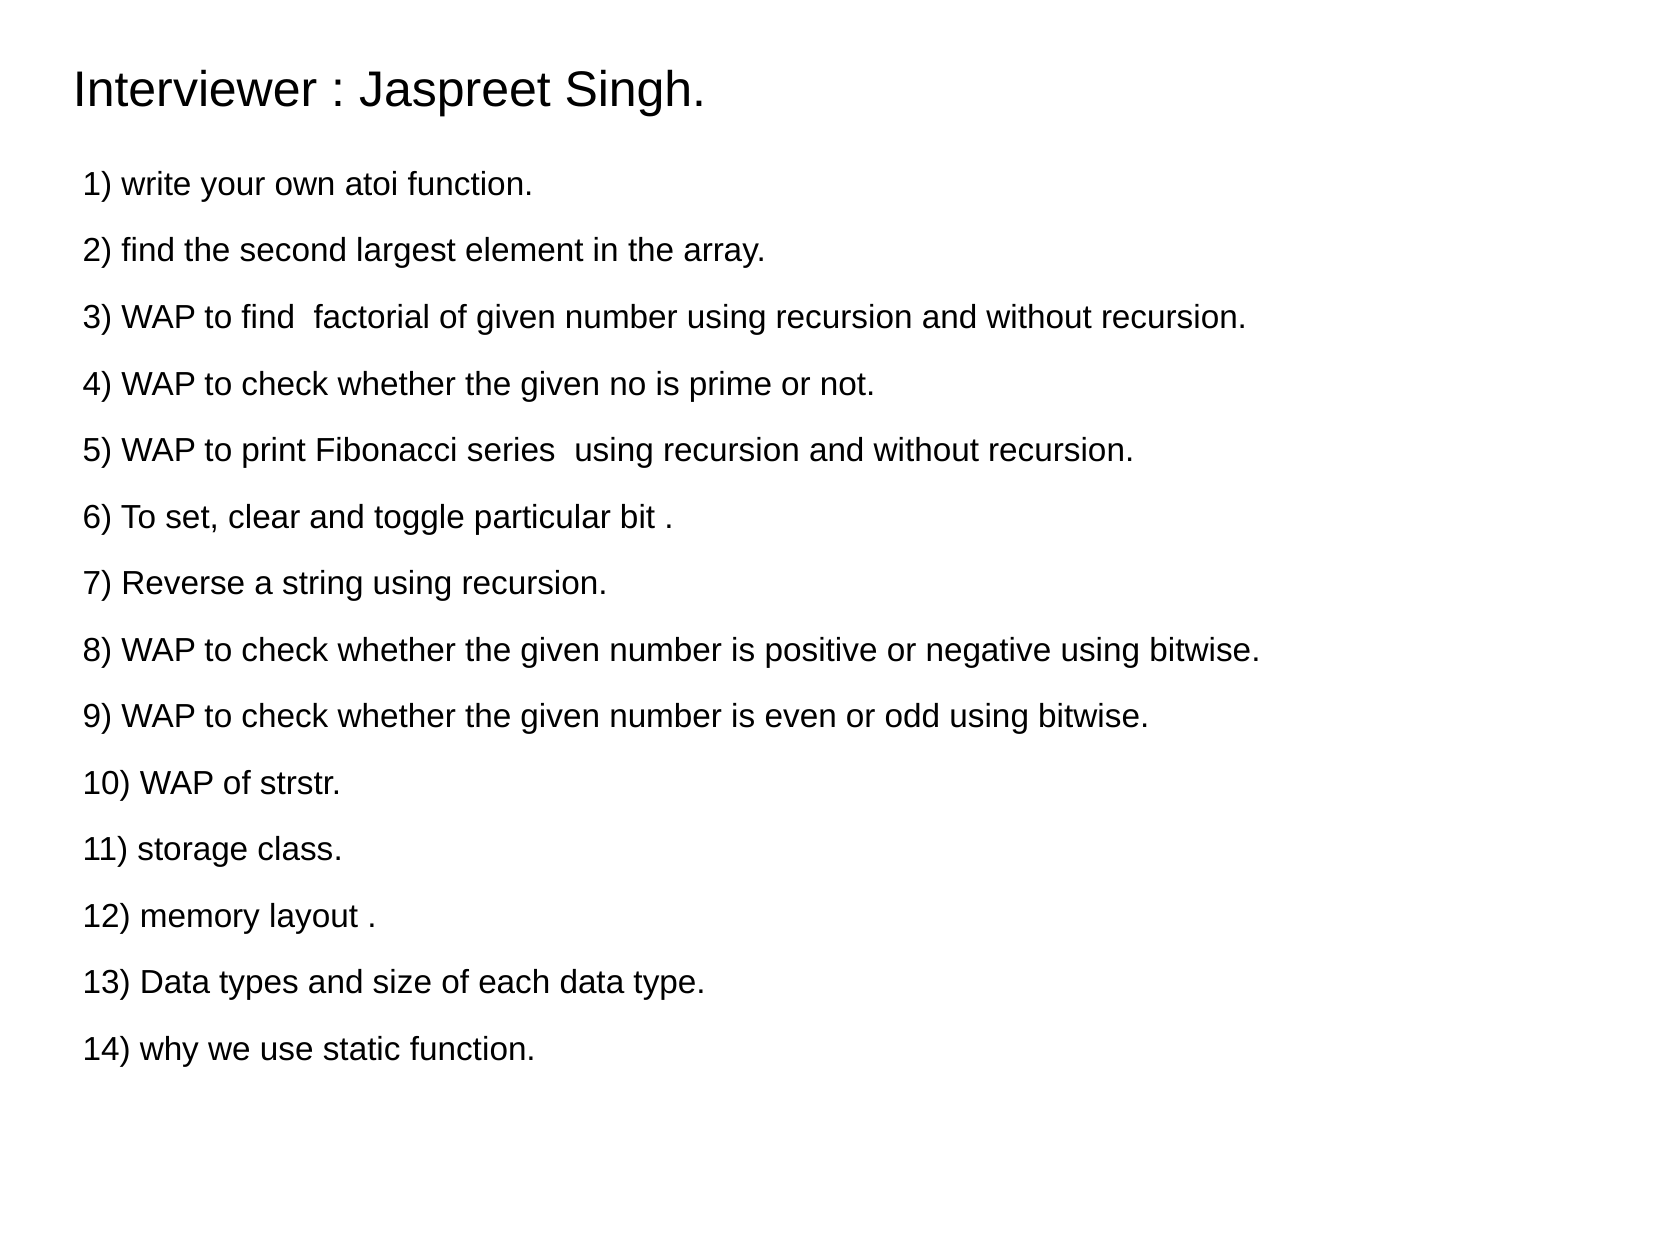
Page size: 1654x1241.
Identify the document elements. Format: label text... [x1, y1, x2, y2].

title Interviewer : Jaspreet Singh. [35, 60, 745, 117]
list 1) write your own atoi function. 2) find the second largest element in the array. 3) WAP to find factorial of given number using recursion and without recursion. 4) WAP to check whether the given no is prime or not. 5) WAP to print Fibonacci series using recursion and without recursion. 6) To set, clear and toggle particular bit . 7) Reverse a string using recursion. 8) WAP to check whether the given number is positive or negative using bitwise. 9) WAP to check whether the given number is even or odd using bitwise. 10) WAP of strstr. 11) storage class. 12) memory layout . 13) Data types and size of each data type. 14) why we use static function. [82, 165, 1571, 1099]
